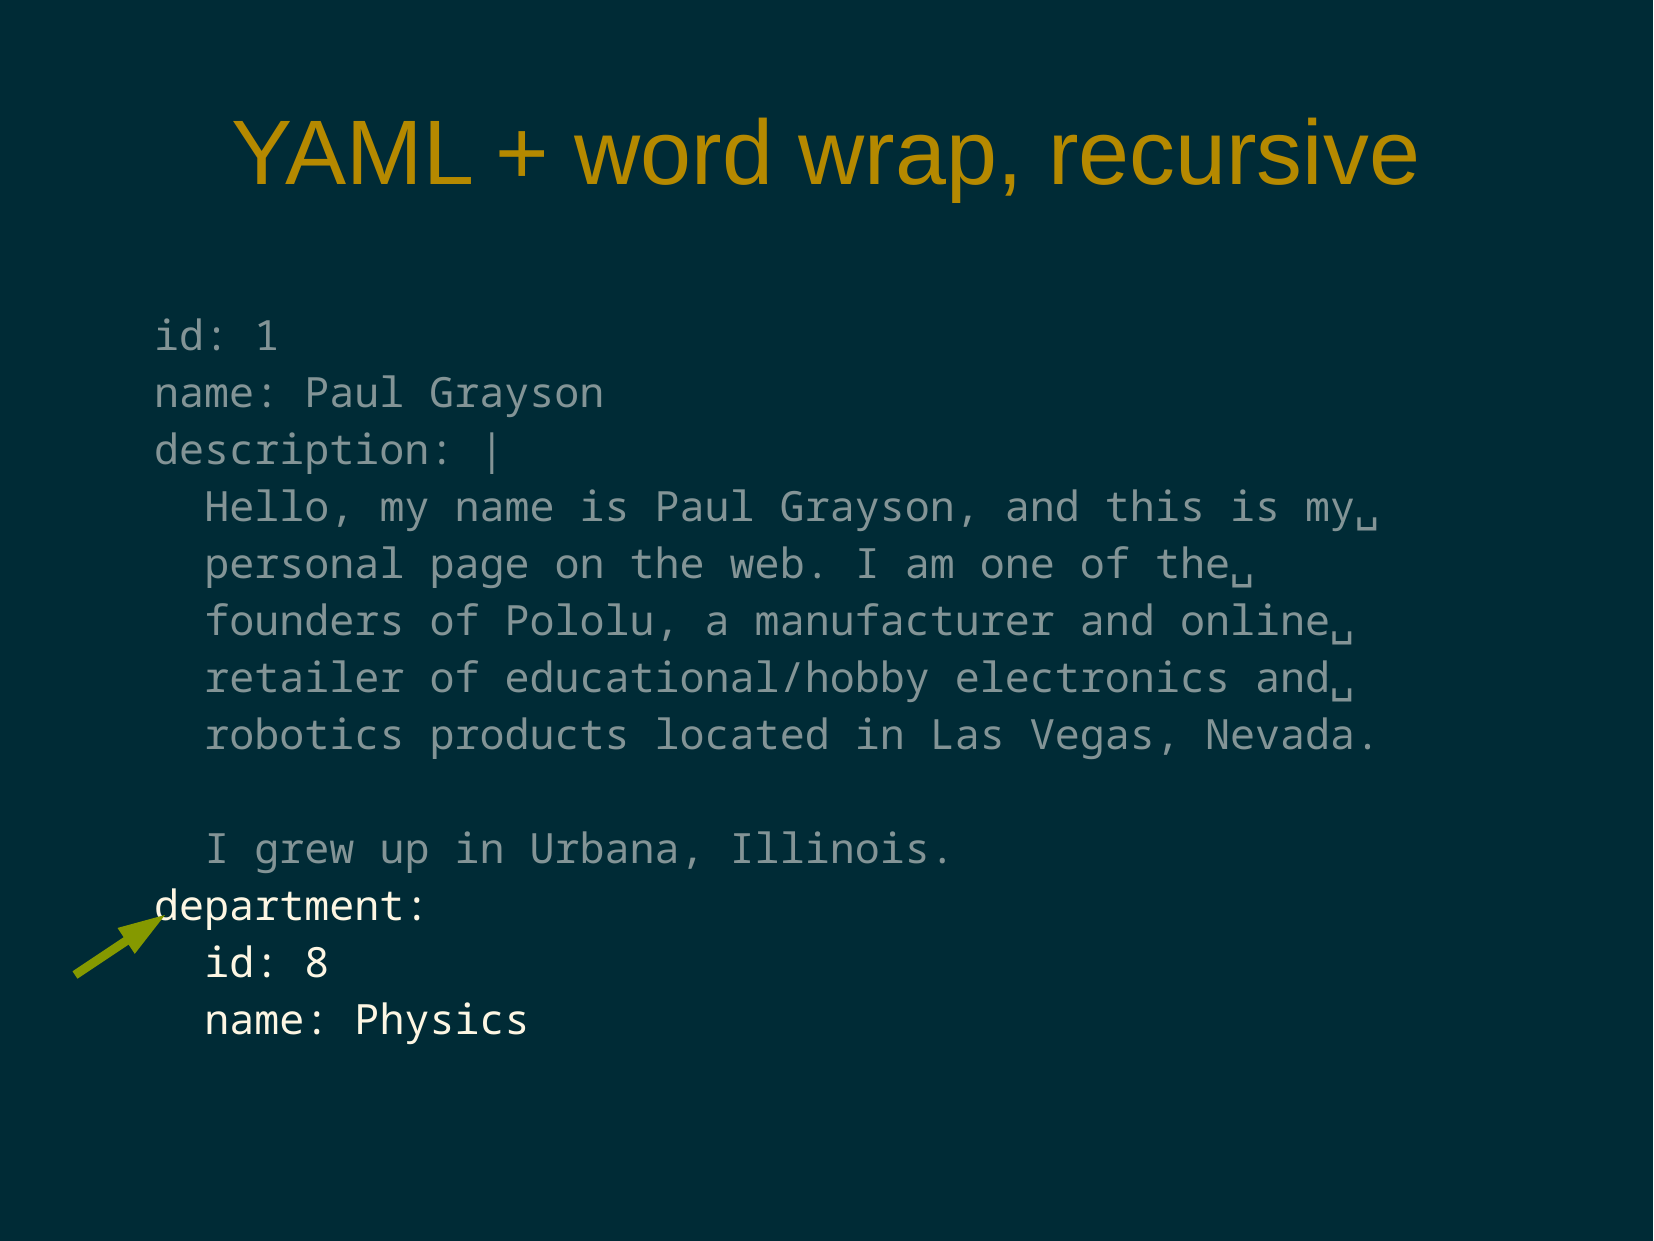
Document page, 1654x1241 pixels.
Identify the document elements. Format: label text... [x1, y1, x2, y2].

text_box id: 1 name: Paul Grayson description: | Hello, my name is Paul Grayson, and this is my␣ personal page on the web. I am one of the␣ founders of Pololu, a manufacturer and online␣ retailer of educational/hobby electronics and␣ robotics products located in Las Vegas, Nevada. I grew up in Urbana, Illinois. department: id: 8 name: Physics [139, 298, 1653, 1019]
title YAML + word wrap, recursive [82, 49, 1571, 257]
